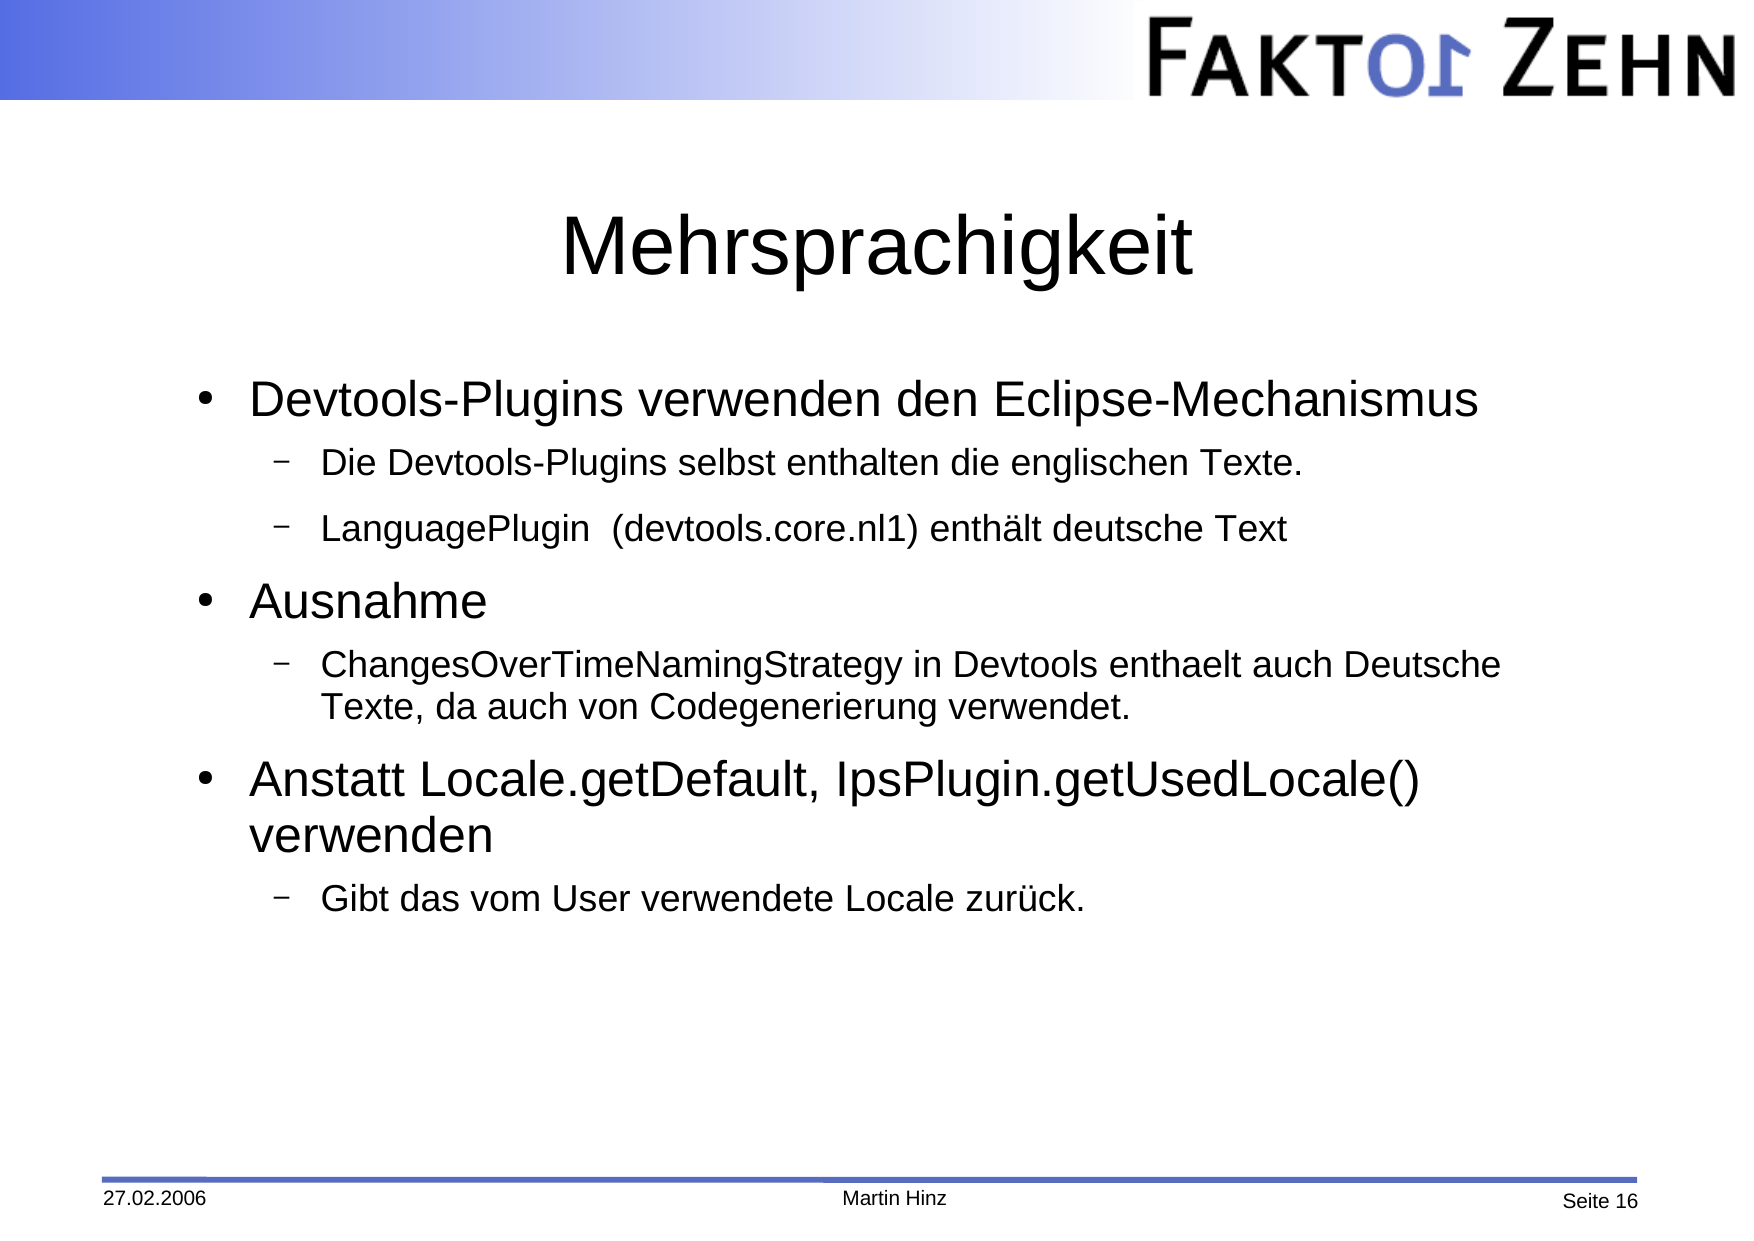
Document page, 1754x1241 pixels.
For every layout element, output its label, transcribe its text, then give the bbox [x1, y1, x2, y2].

title Mehrsprachigkeit [179, 142, 1576, 349]
list Devtools-Plugins verwenden den Eclipse-Mechanismus Die Devtools-Plugins selbst enthalten die englischen Texte. LanguagePlugin (devtools.core.nl1) enthält deutsche Text Ausnahme ChangesOverTimeNamingStrategy in Devtools enthaelt auch Deutsche Texte, da auch von Codegenerierung verwendet. Anstatt Locale.getDefault, IpsPlugin.getUsedLocale() verwenden Gibt das vom User verwendete Locale zurück. [179, 371, 1576, 1078]
picture [1133, 2, 1749, 105]
